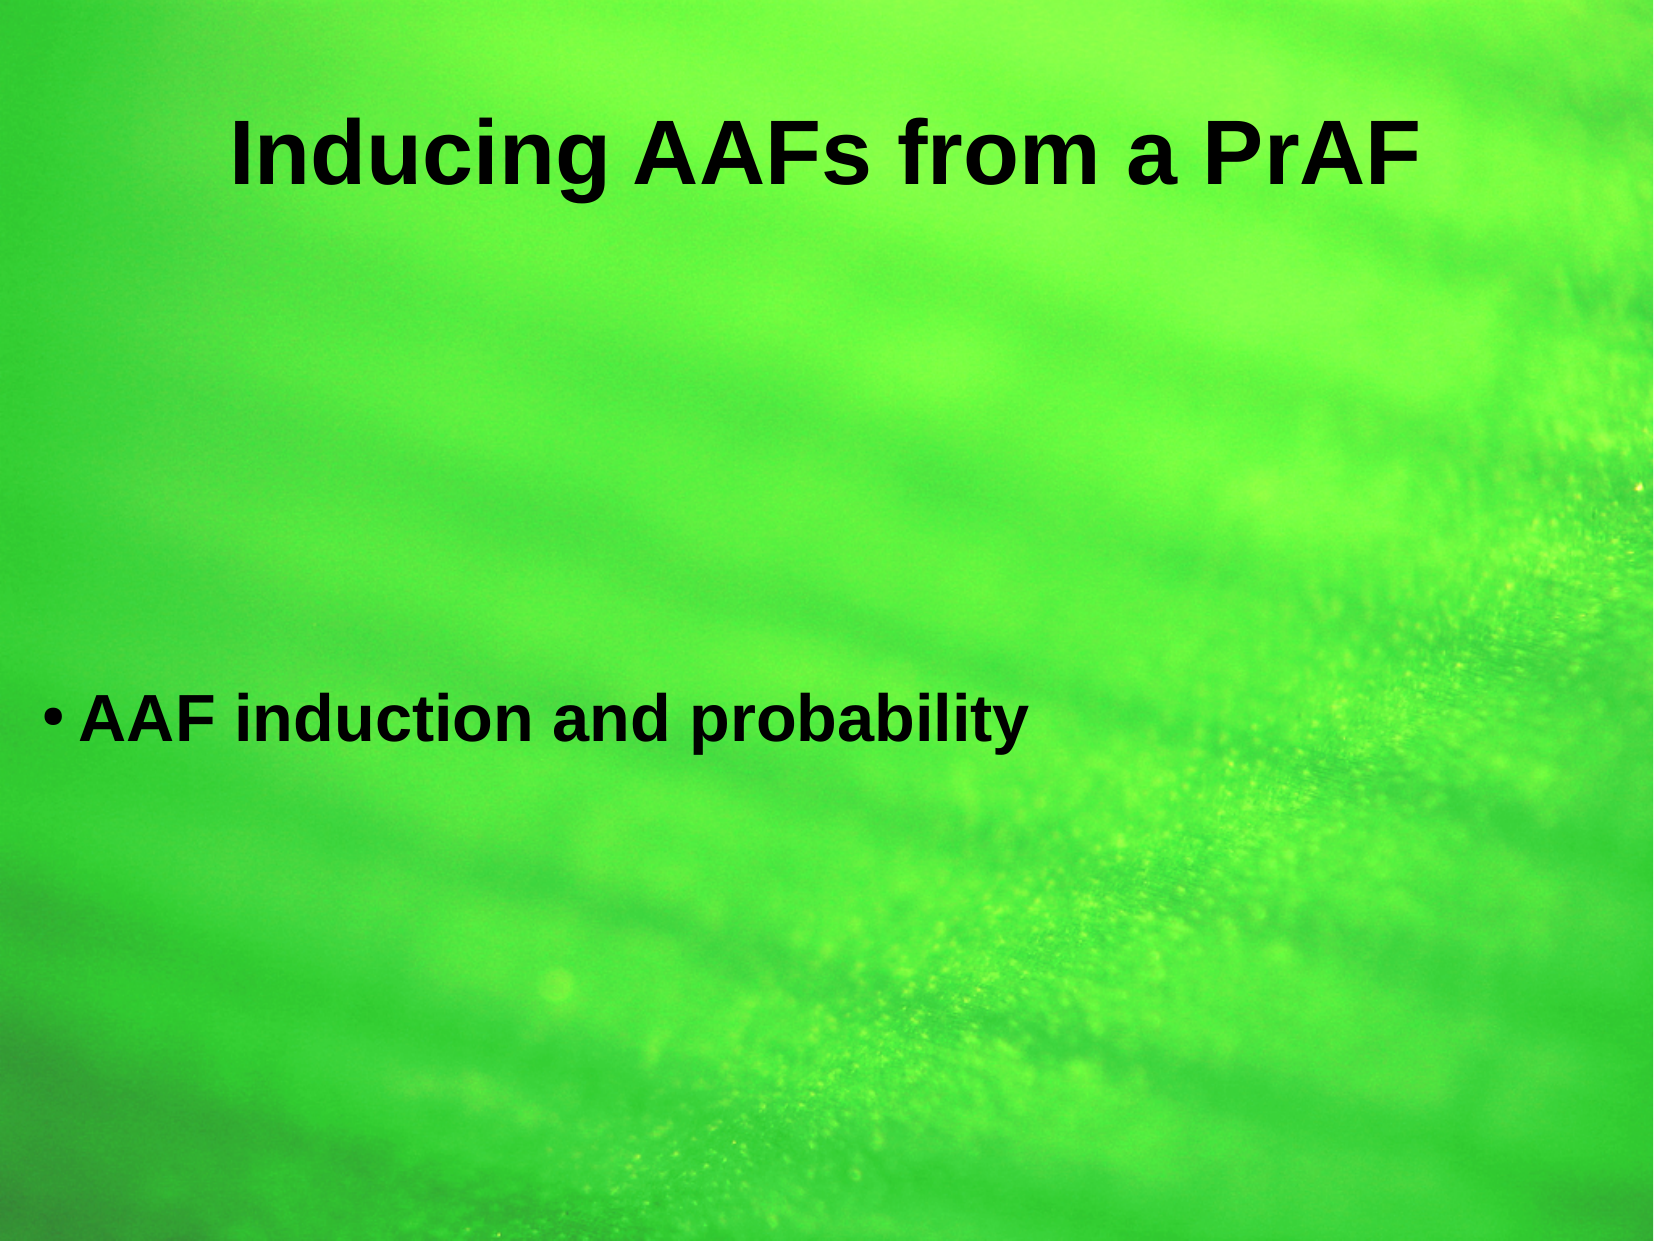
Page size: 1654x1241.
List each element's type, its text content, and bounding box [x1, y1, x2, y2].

subtitle AAF induction and probability [41, 290, 1609, 1109]
picture [0, 0, 1654, 1241]
title Inducing AAFs from a PrAF [82, 49, 1571, 257]
